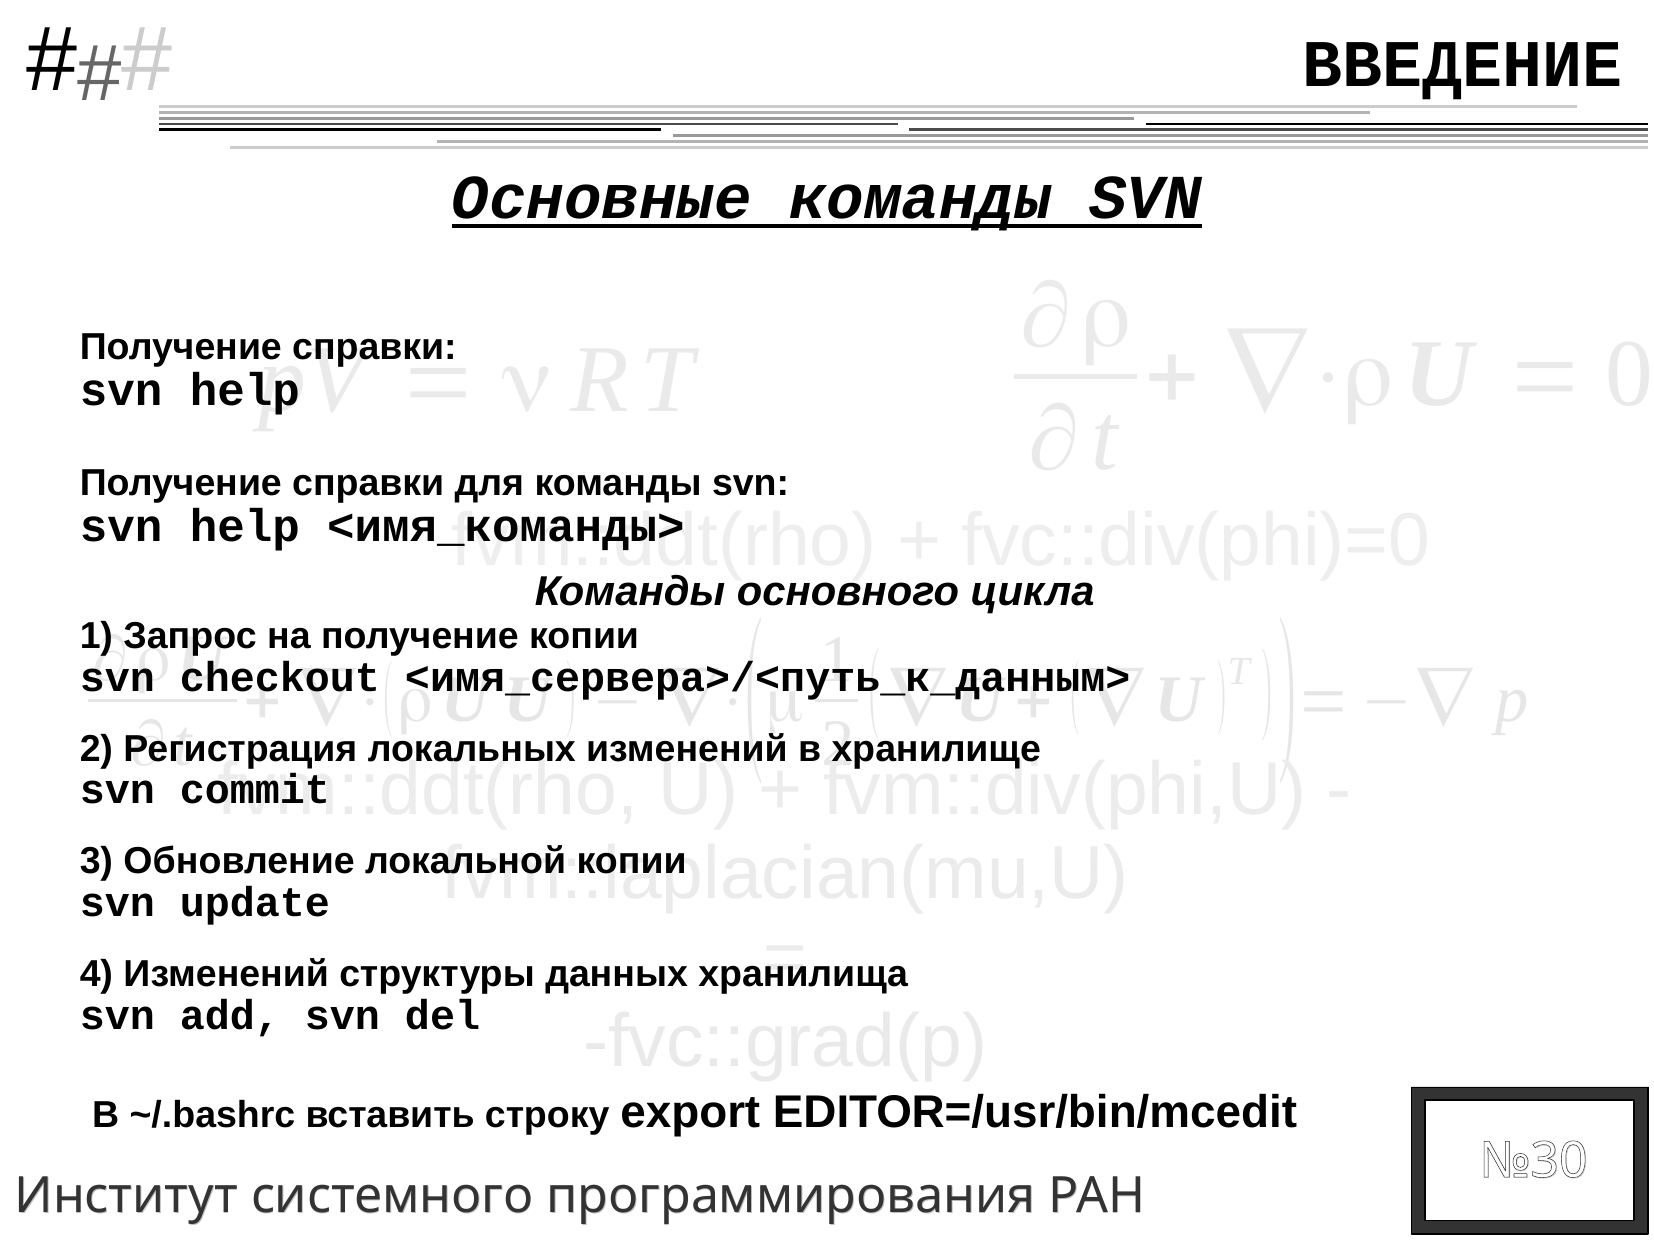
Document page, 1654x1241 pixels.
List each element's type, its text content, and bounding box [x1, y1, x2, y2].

text_box В ~/.bashrc вставить строку export EDITOR=/usr/bin/mcedit [77, 1079, 1483, 1146]
title Основные команды SVN [0, 147, 1654, 257]
text_box Команды основного цикла 1) Запрос на получение копии svn checkout <имя_сервера>/<путь_к_данным> 2) Регистрация локальных изменений в хранилище svn commit 3) Обновление локальной копии svn update 4) Изменений структуры данных хранилища svn add, svn del [64, 560, 1565, 1050]
text_box Получение справки: svn help Получение справки для команды svn: svn help <имя_команды> [64, 318, 1565, 560]
